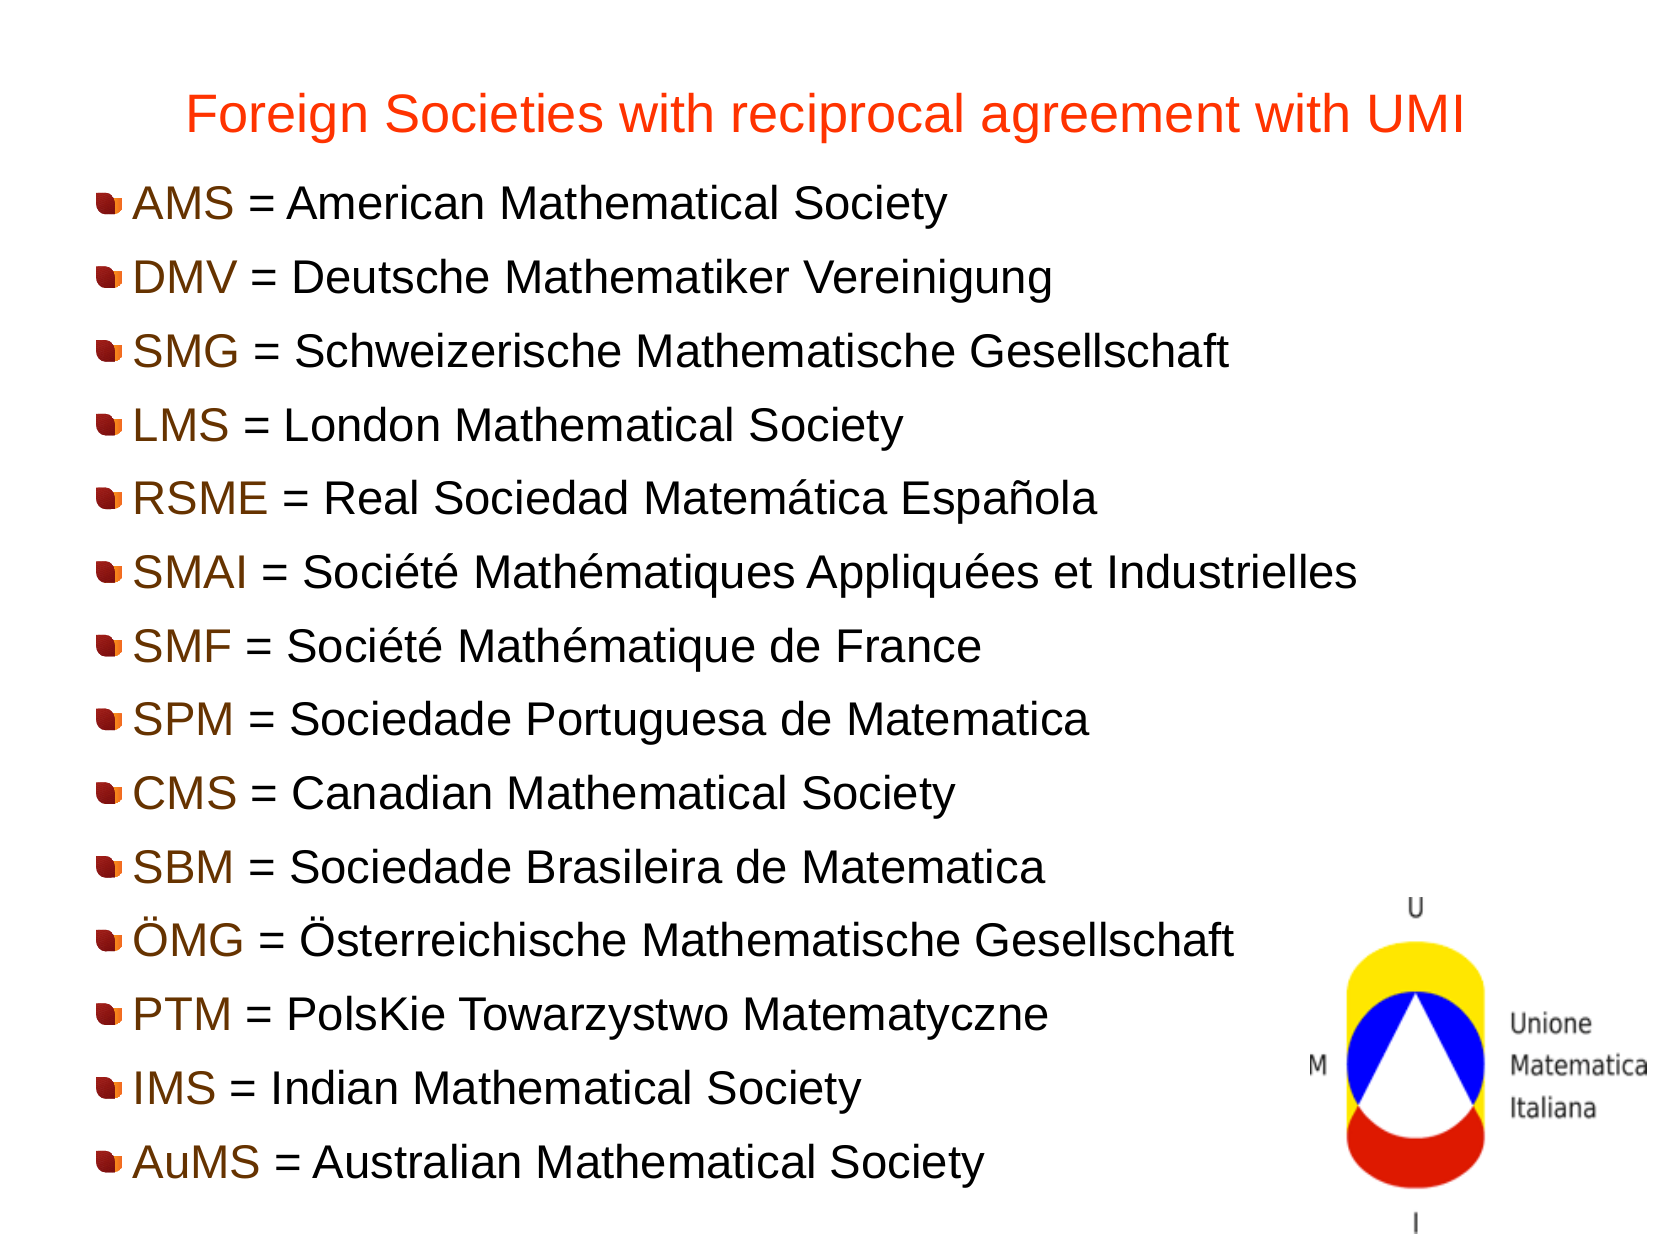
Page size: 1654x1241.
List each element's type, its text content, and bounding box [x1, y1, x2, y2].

list AMS = American Mathematical Society DMV = Deutsche Mathematiker Vereinigung SMG = Schweizerische Mathematische Gesellschaft LMS = London Mathematical Society RSME = Real Sociedad Matemática Española SMAI = Société Mathématiques Appliquées et Industrielles SMF = Société Mathématique de France SPM = Sociedade Portuguesa de Matematica CMS = Canadian Mathematical Society SBM = Sociedade Brasileira de Matematica ÖMG = Österreichische Mathematische Gesellschaft PTM = PolsKie Towarzystwo Matematyczne IMS = Indian Mathematical Society AuMS = Australian Mathematical Society [82, 177, 1571, 1193]
title Foreign Societies with reciprocal agreement with UMI [82, 49, 1571, 177]
picture [1310, 897, 1647, 1234]
